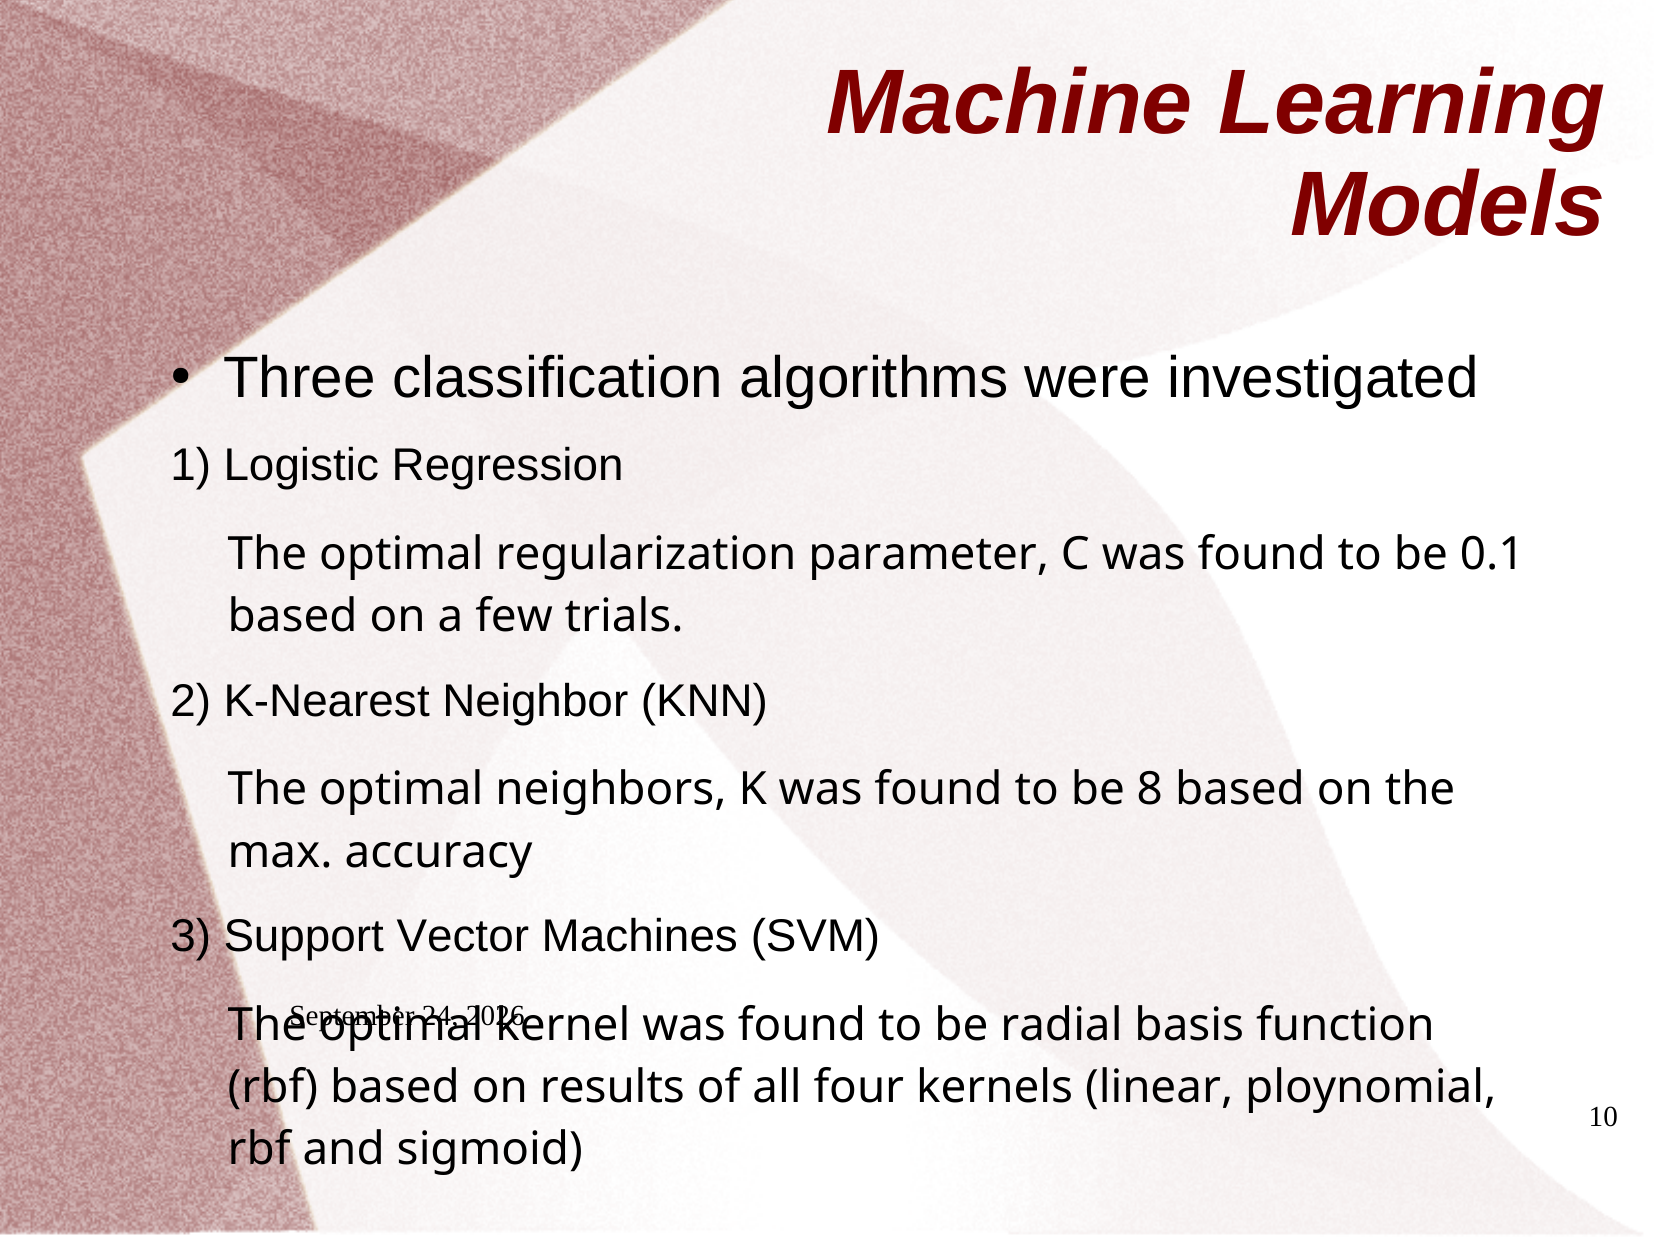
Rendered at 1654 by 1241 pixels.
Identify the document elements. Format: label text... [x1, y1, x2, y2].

list Three classification algorithms were investigated Logistic Regression The optimal regularization parameter, C was found to be 0.1 based on a few trials. K-Nearest Neighbor (KNN) The optimal neighbors, K was found to be 8 based on the max. accuracy Support Vector Machines (SVM) The optimal kernel was found to be radial basis function (rbf) based on results of all four kernels (linear, ploynomial, rbf and sigmoid) [152, 344, 1534, 1241]
picture [0, 0, 1654, 1241]
title Machine Learning Models [596, 49, 1607, 257]
